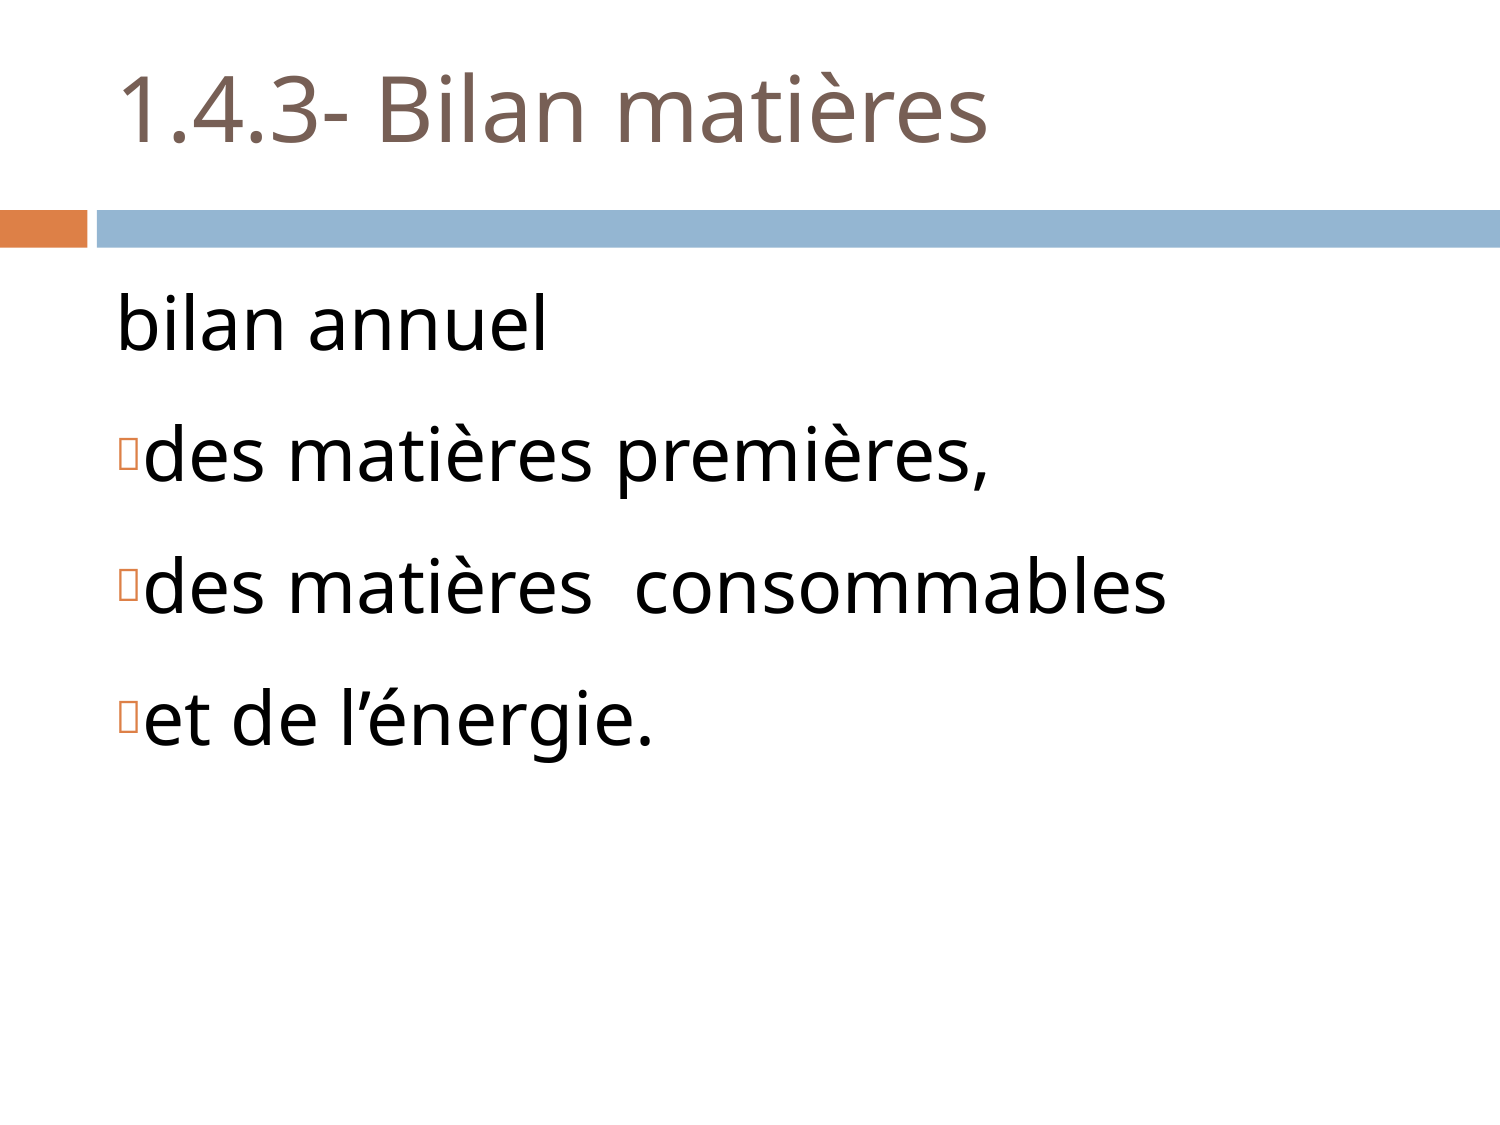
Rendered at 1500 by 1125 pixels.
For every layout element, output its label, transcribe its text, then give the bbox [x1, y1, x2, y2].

list bilan annuel des matières premières, des matières consommables et de l’énergie. [100, 262, 1439, 1001]
title 1.4.3- Bilan matières [100, 37, 1439, 200]
